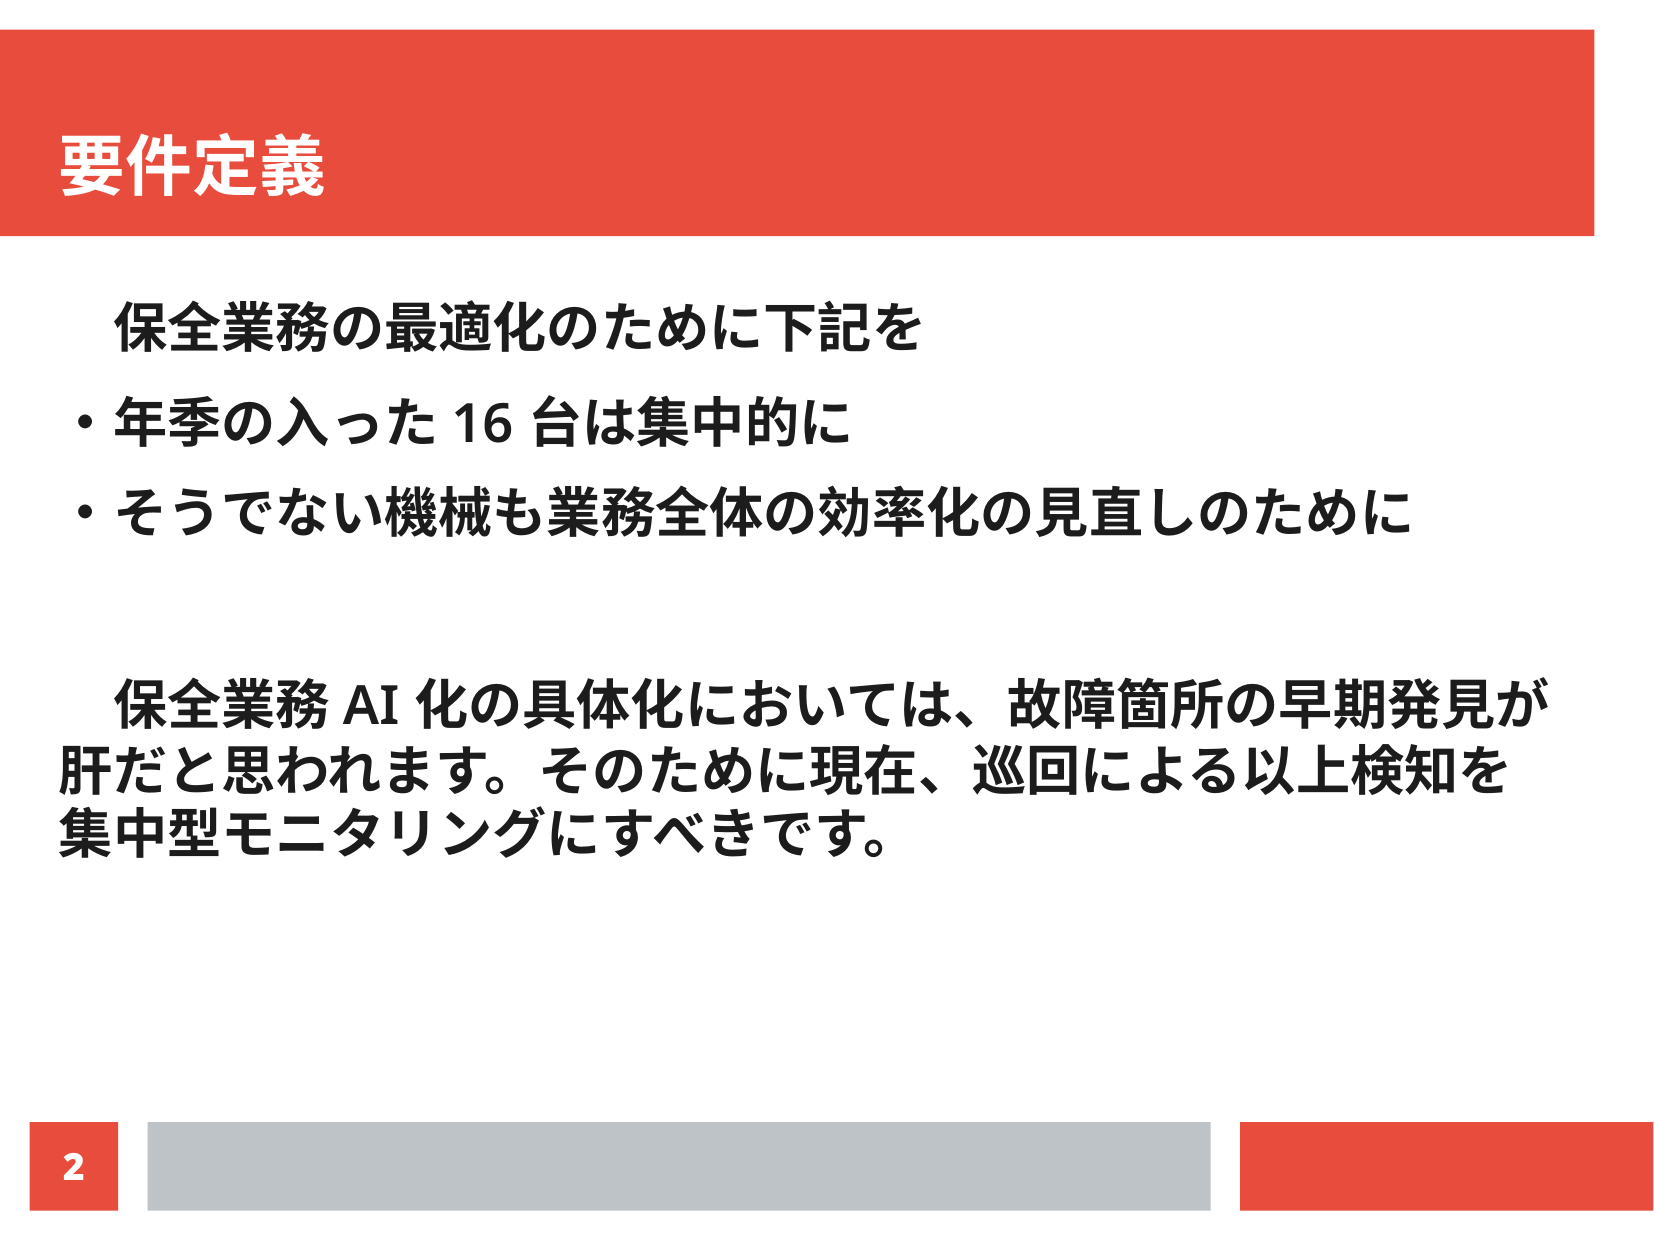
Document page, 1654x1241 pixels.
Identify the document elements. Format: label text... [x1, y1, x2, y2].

title 要件定義 [59, 59, 1595, 207]
list 保全業務の最適化のために下記を ・年季の入った16台は集中的に ・そうでない機械も業務全体の効率化の見直しのために 保全業務AI化の具体化においては、故障箇所の早期発見が肝だと思われます。そのために現在、巡回による以上検知を集中型モニタリングにすべきです。 [59, 297, 1565, 1066]
